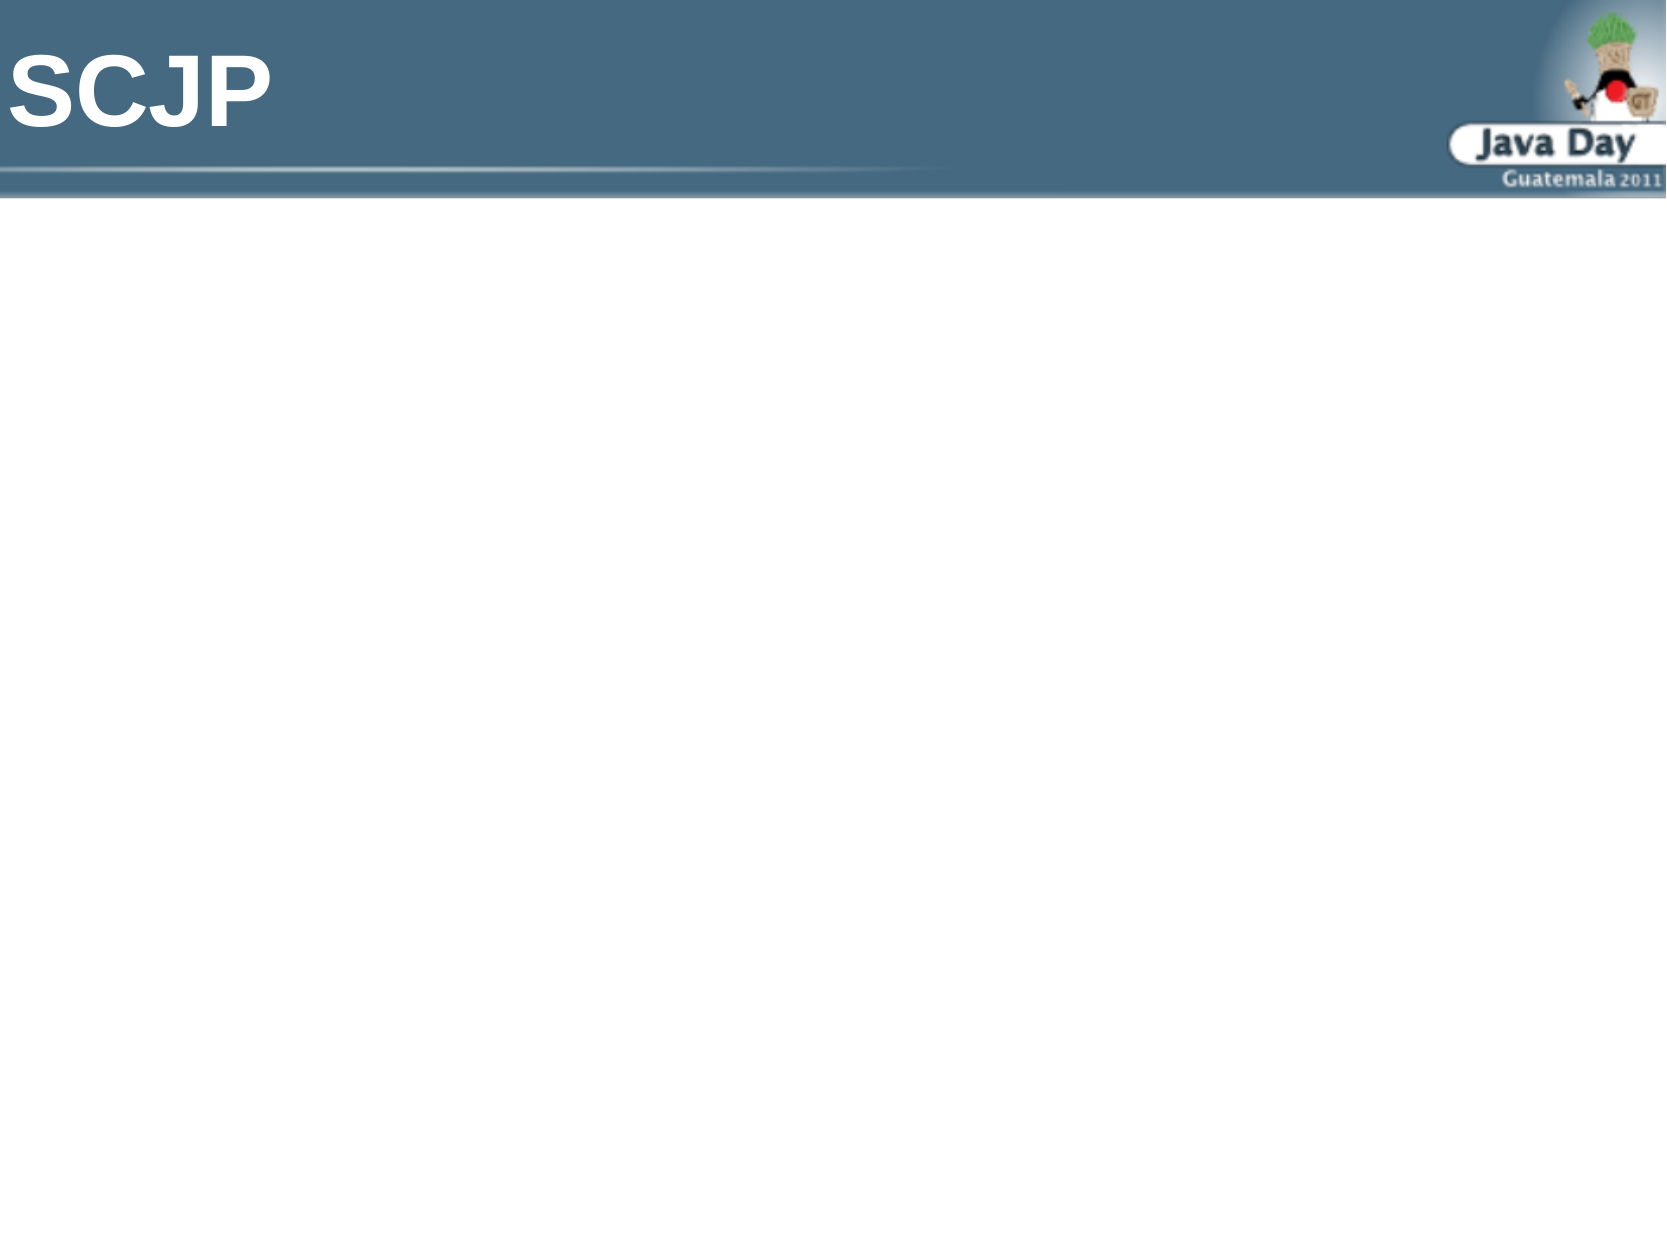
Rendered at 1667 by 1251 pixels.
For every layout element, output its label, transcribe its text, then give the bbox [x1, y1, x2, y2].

text_box SCJP [7, 33, 1502, 151]
picture [0, 0, 1666, 200]
